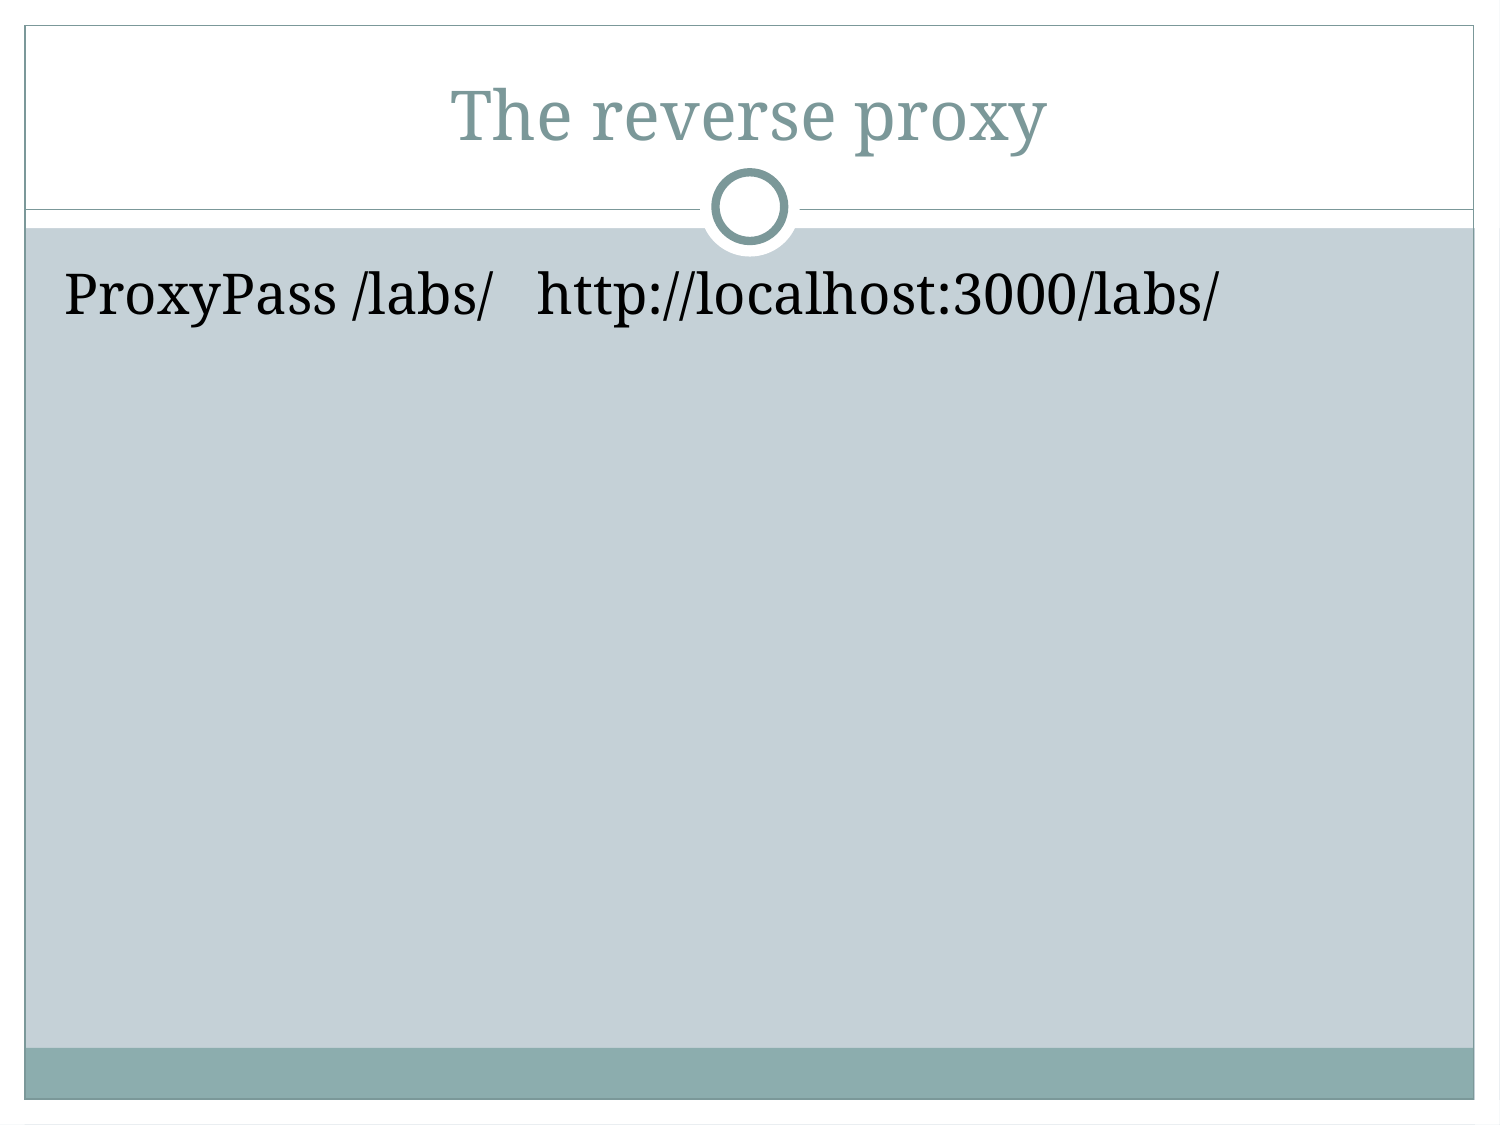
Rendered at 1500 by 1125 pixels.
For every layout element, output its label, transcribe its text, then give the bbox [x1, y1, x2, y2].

text_box ProxyPass /labs/ http://localhost:3000/labs/ [49, 250, 1445, 1001]
text_box The reverse proxy [49, 37, 1450, 162]
